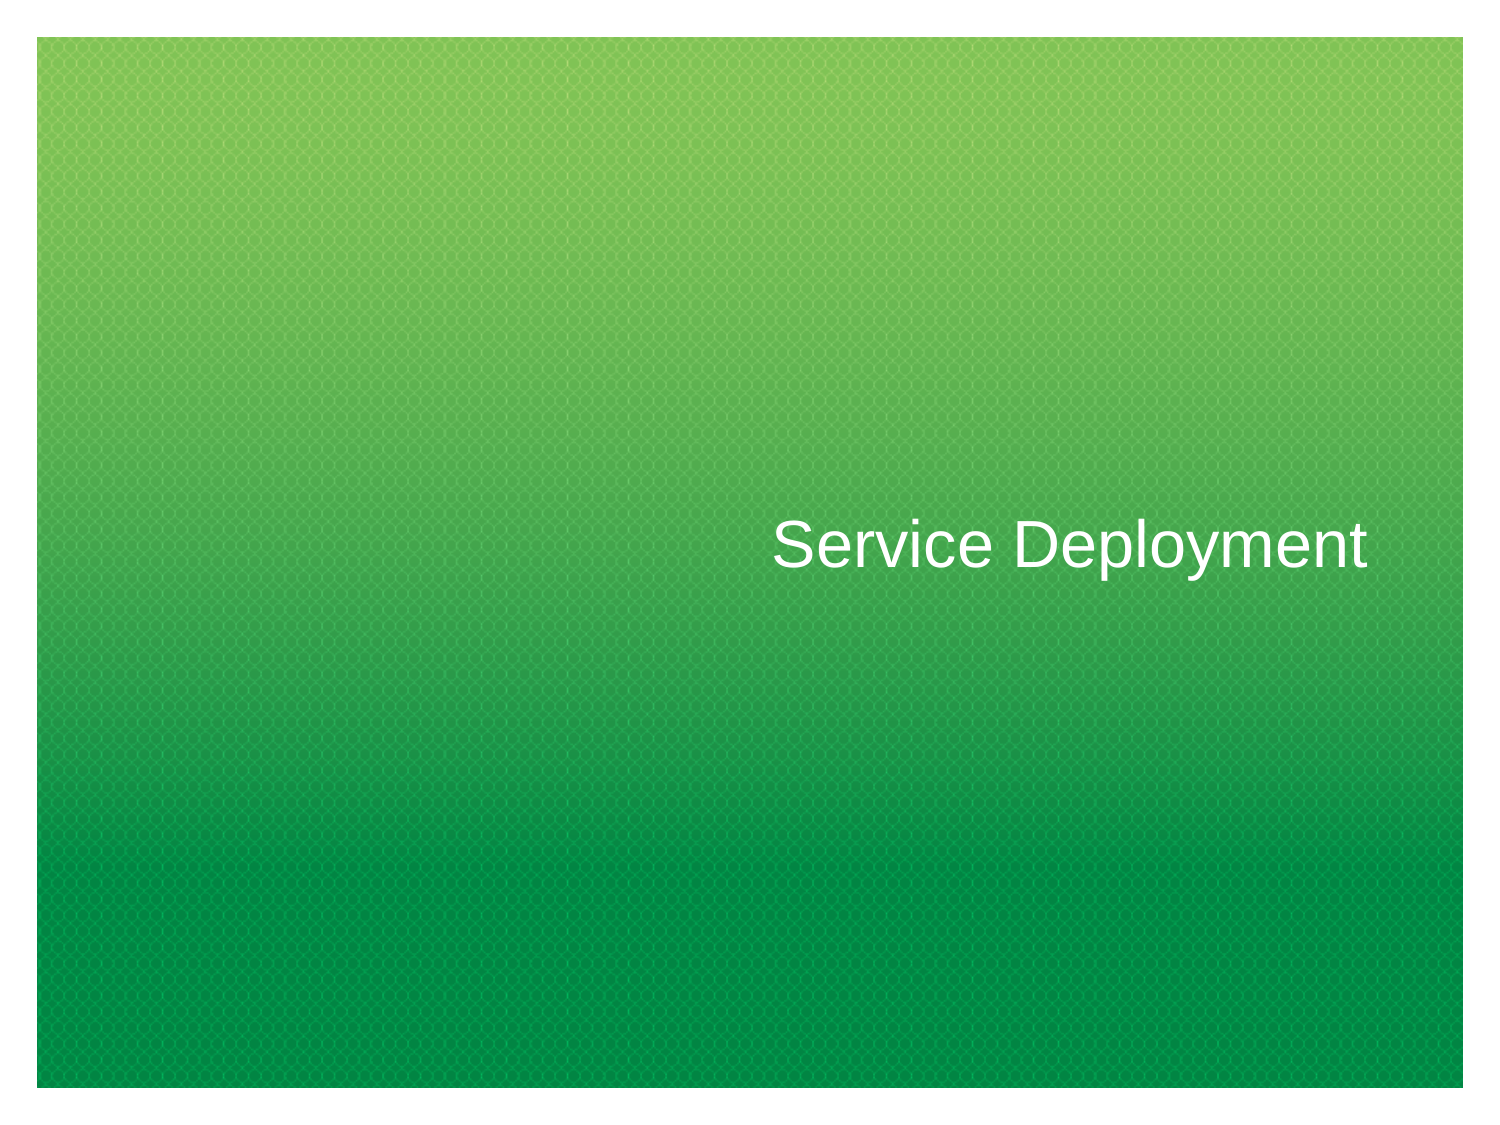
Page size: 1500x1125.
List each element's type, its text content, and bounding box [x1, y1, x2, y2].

title Service Deployment [135, 450, 1369, 638]
picture [37, 37, 1463, 1088]
